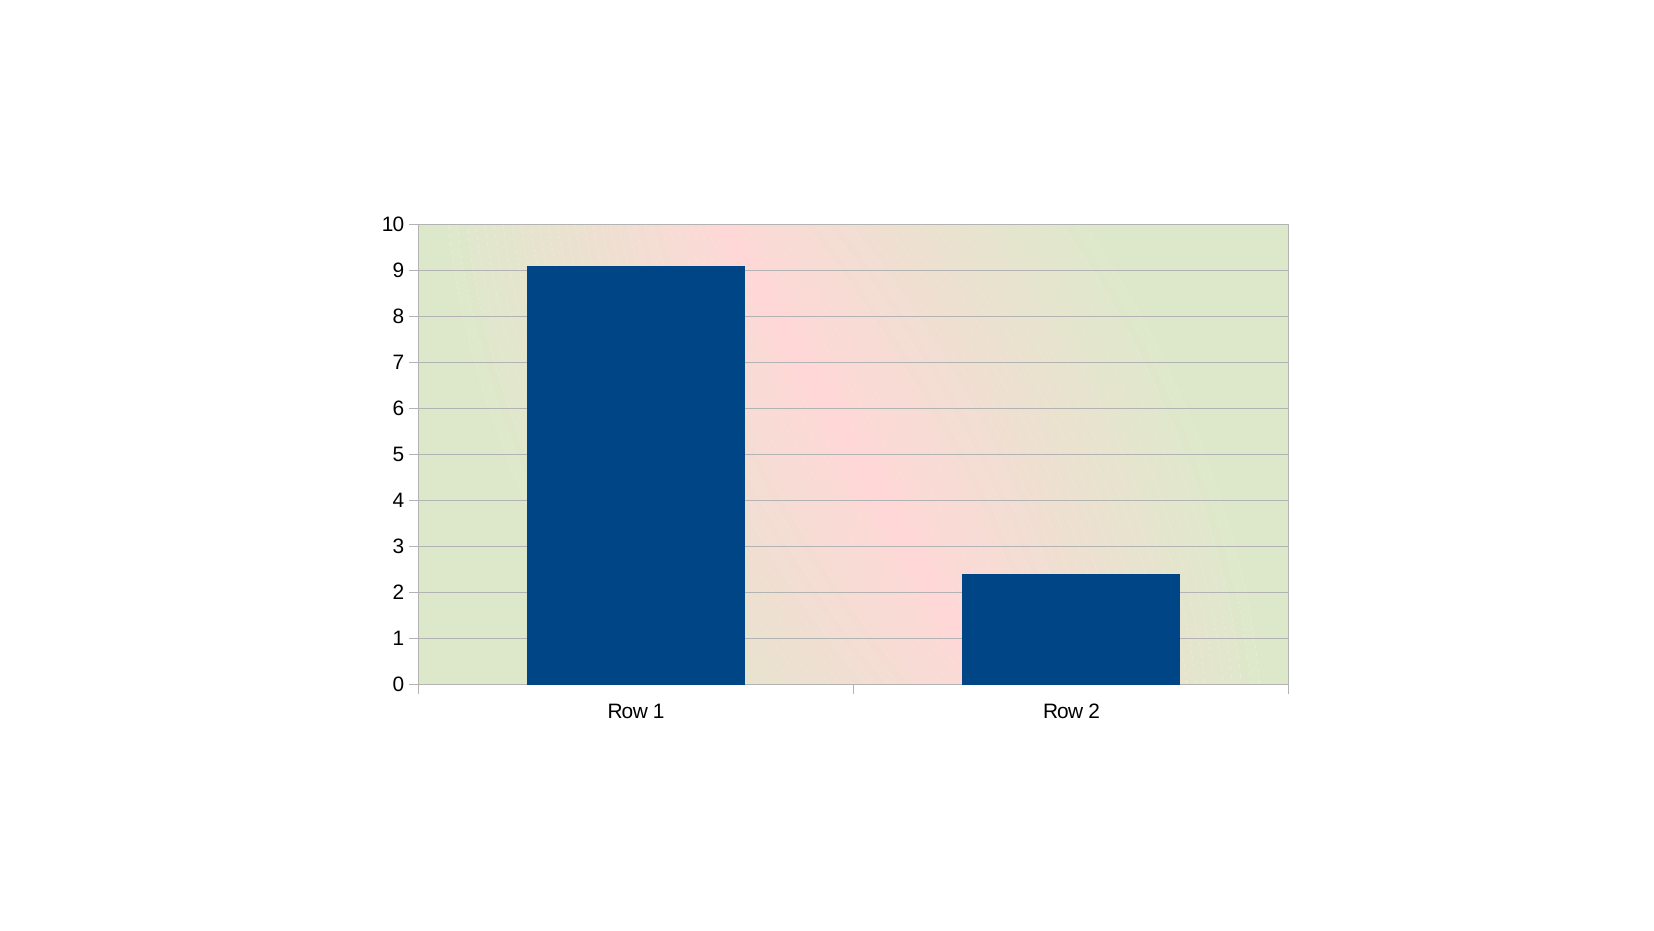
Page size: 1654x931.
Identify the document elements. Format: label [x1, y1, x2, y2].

chart [362, 202, 1308, 734]
